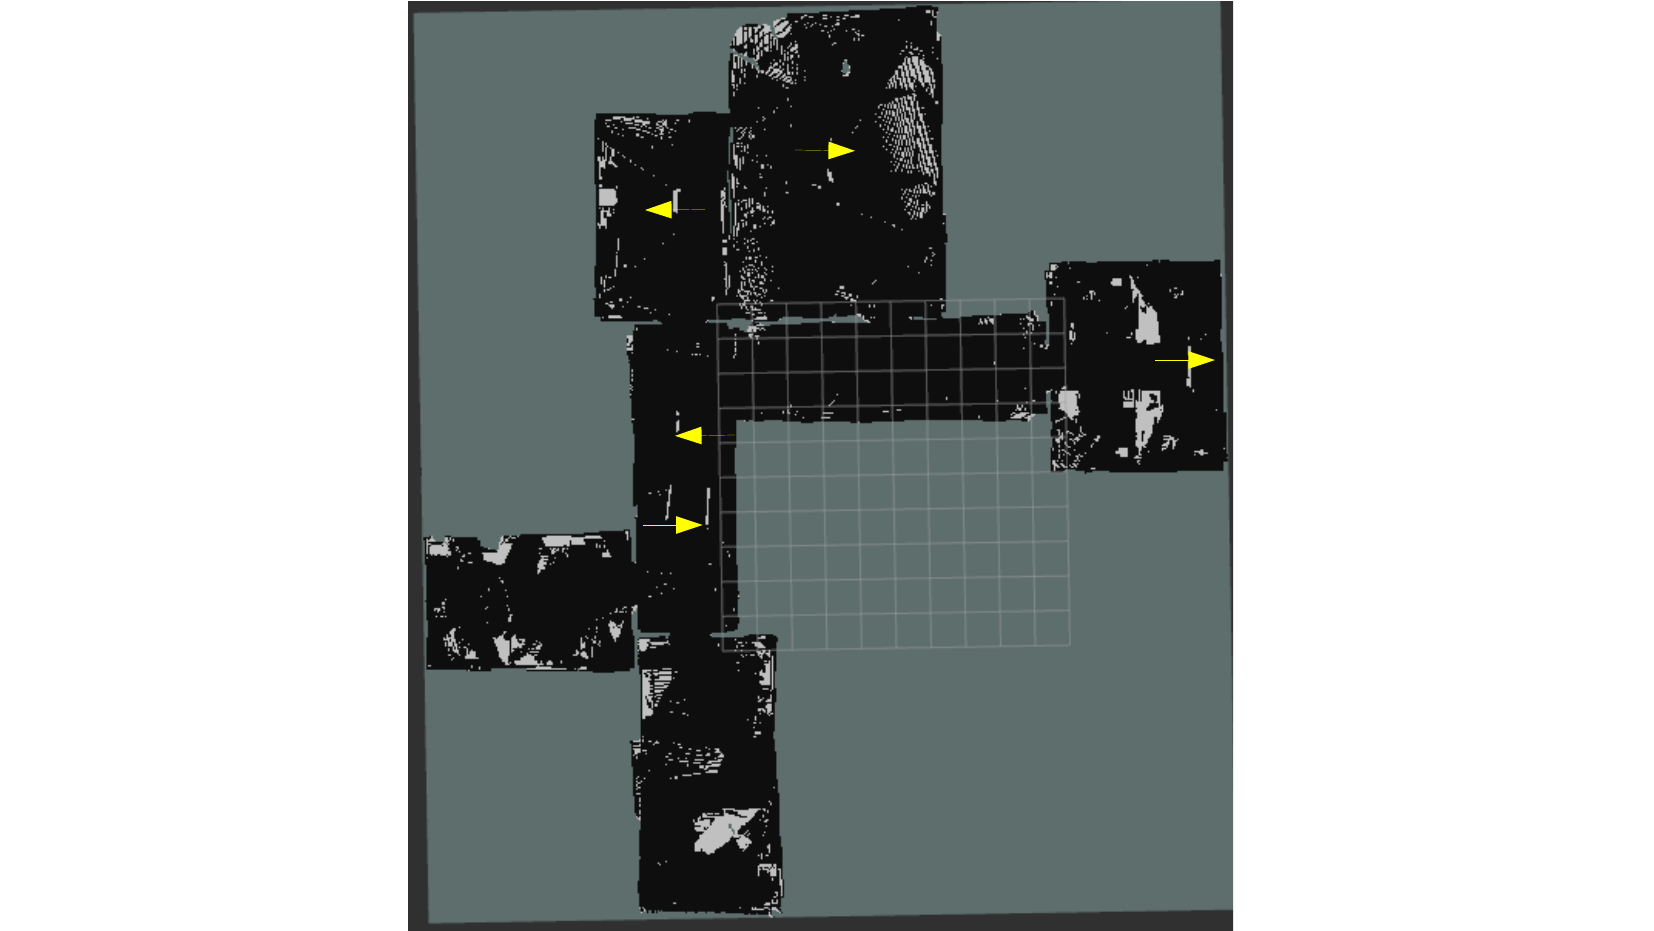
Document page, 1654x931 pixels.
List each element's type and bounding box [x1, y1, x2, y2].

picture [408, 1, 1234, 931]
